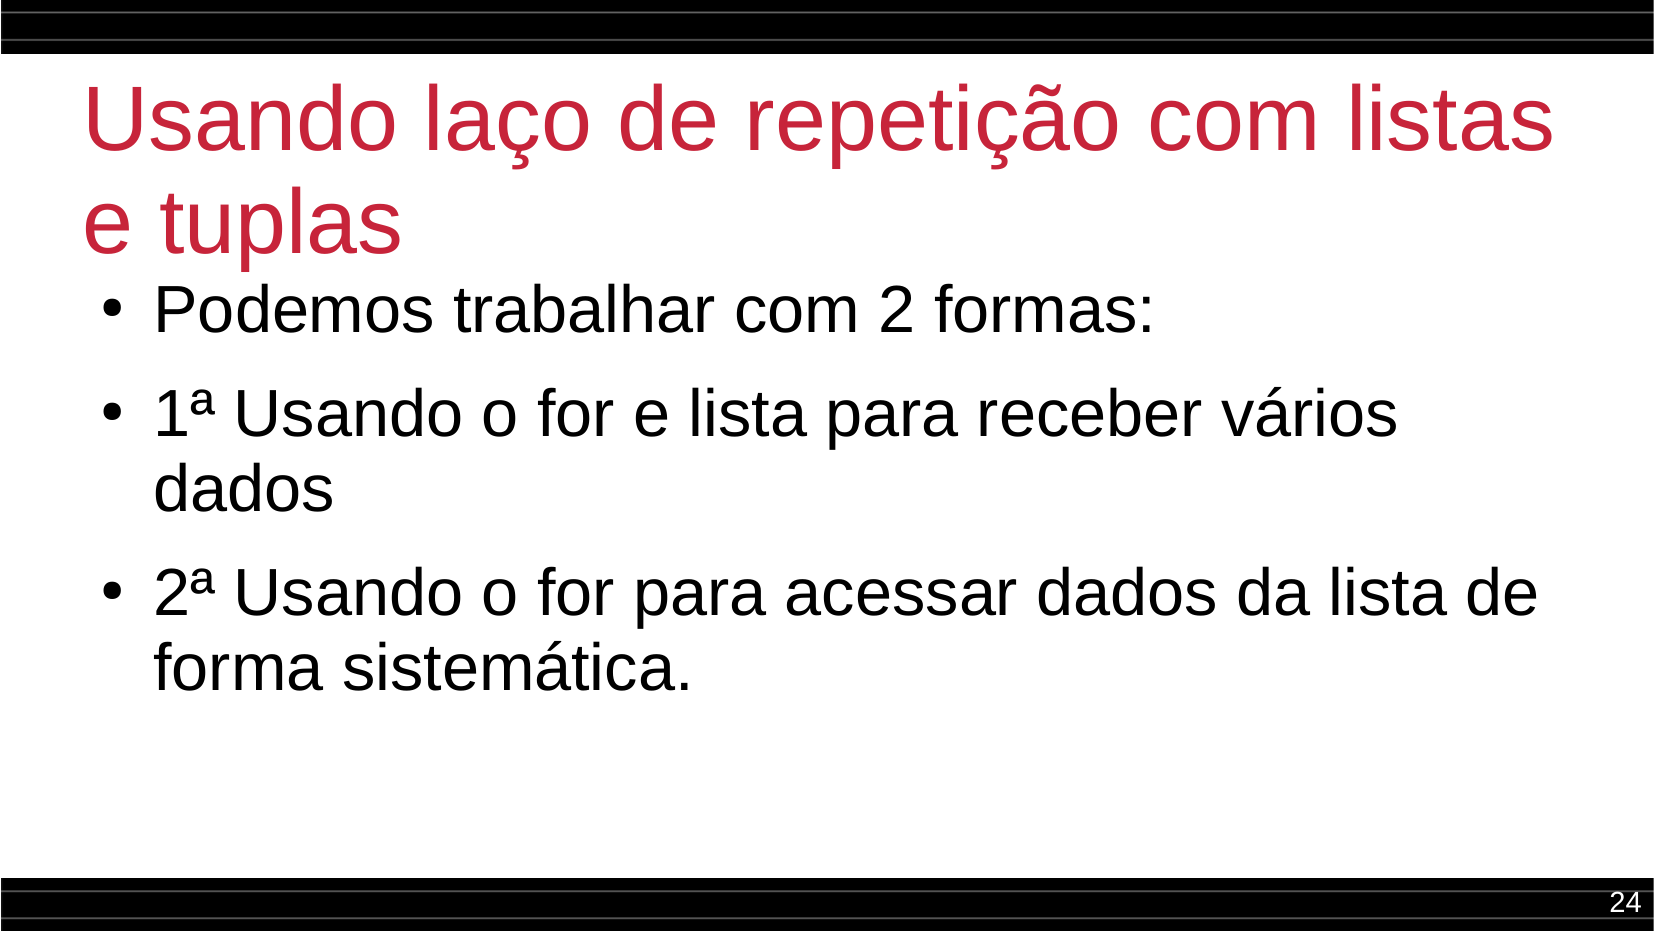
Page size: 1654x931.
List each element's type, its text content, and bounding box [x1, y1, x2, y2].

picture [1, 0, 1654, 54]
list Podemos trabalhar com 2 formas: 1ª Usando o for e lista para receber vários dados 2ª Usando o for para acessar dados da lista de forma sistemática. [82, 271, 1571, 758]
picture [1, 878, 1654, 931]
title Usando laço de repetição com listas e tuplas [82, 67, 1571, 271]
